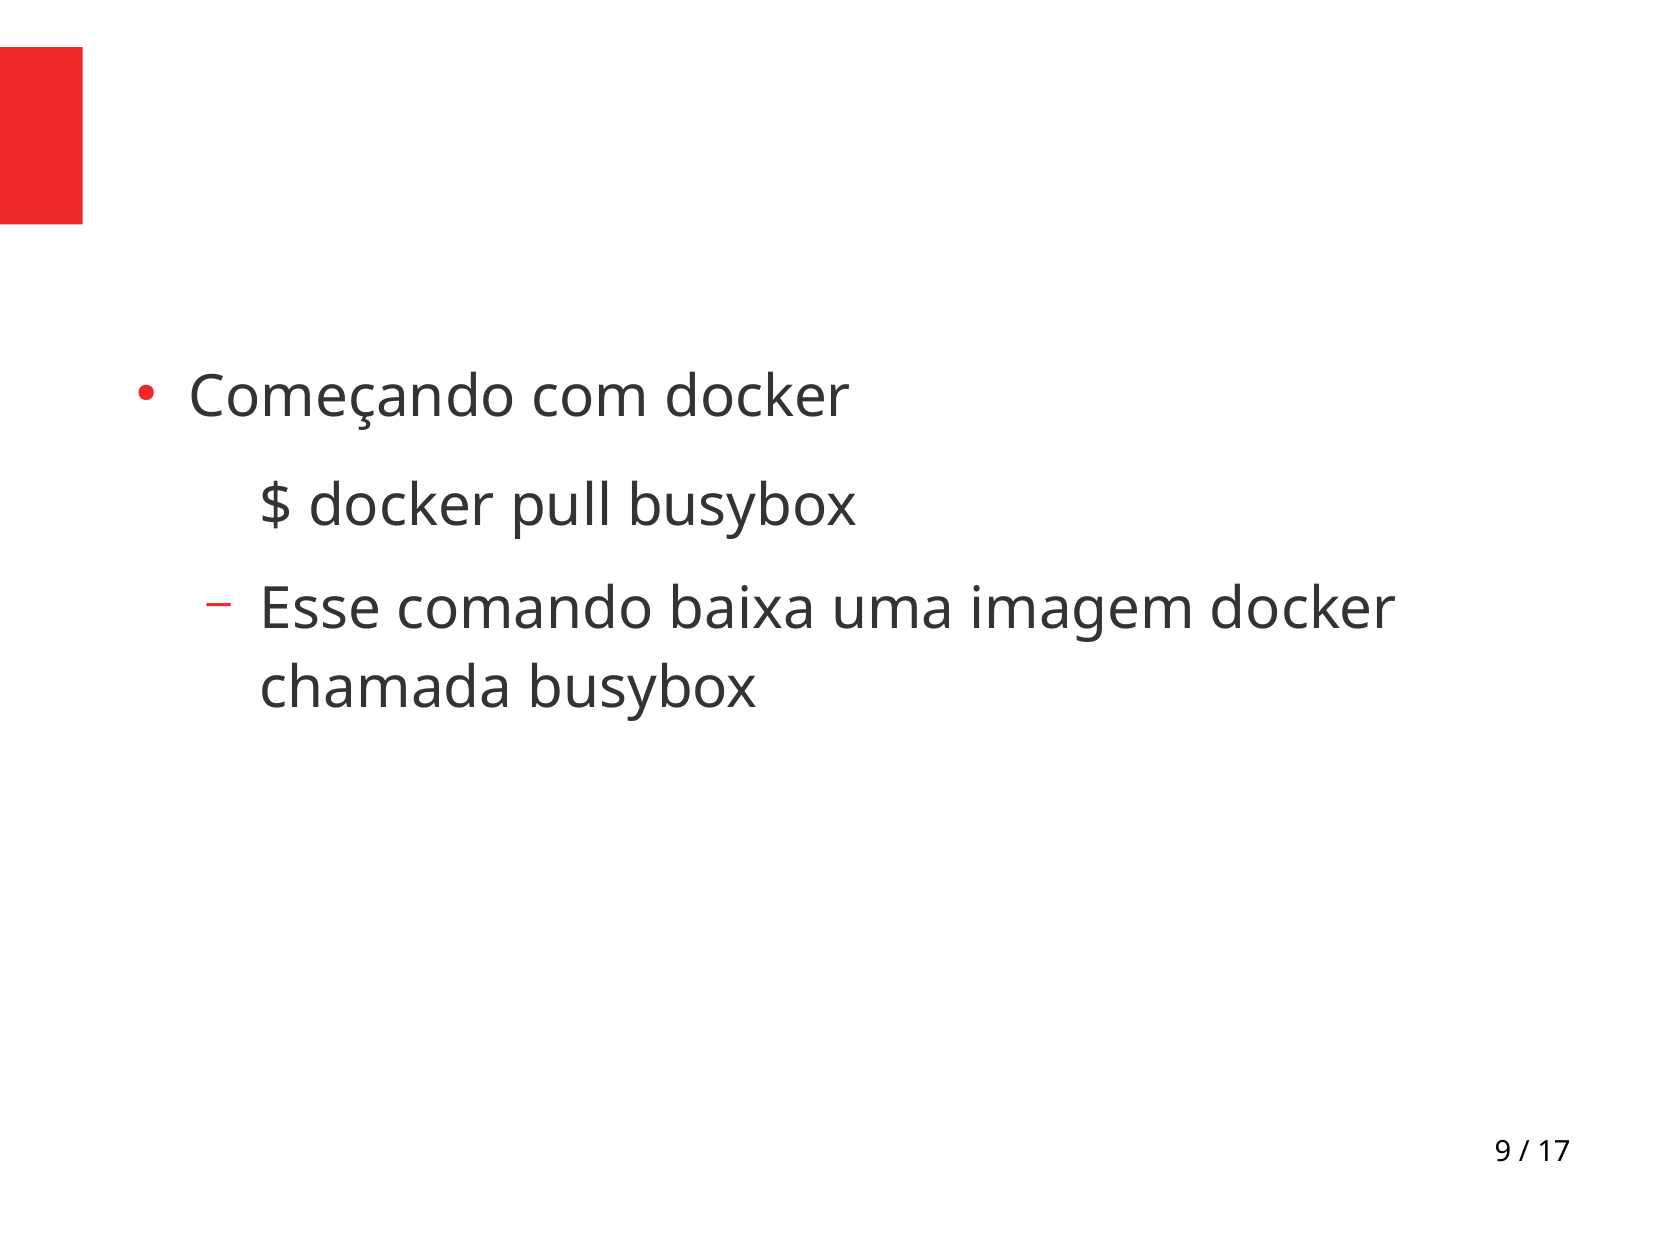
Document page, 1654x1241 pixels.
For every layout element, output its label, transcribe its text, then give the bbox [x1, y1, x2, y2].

list Começando com docker $ docker pull busybox Esse comando baixa uma imagem docker chamada busybox [118, 354, 1536, 1074]
